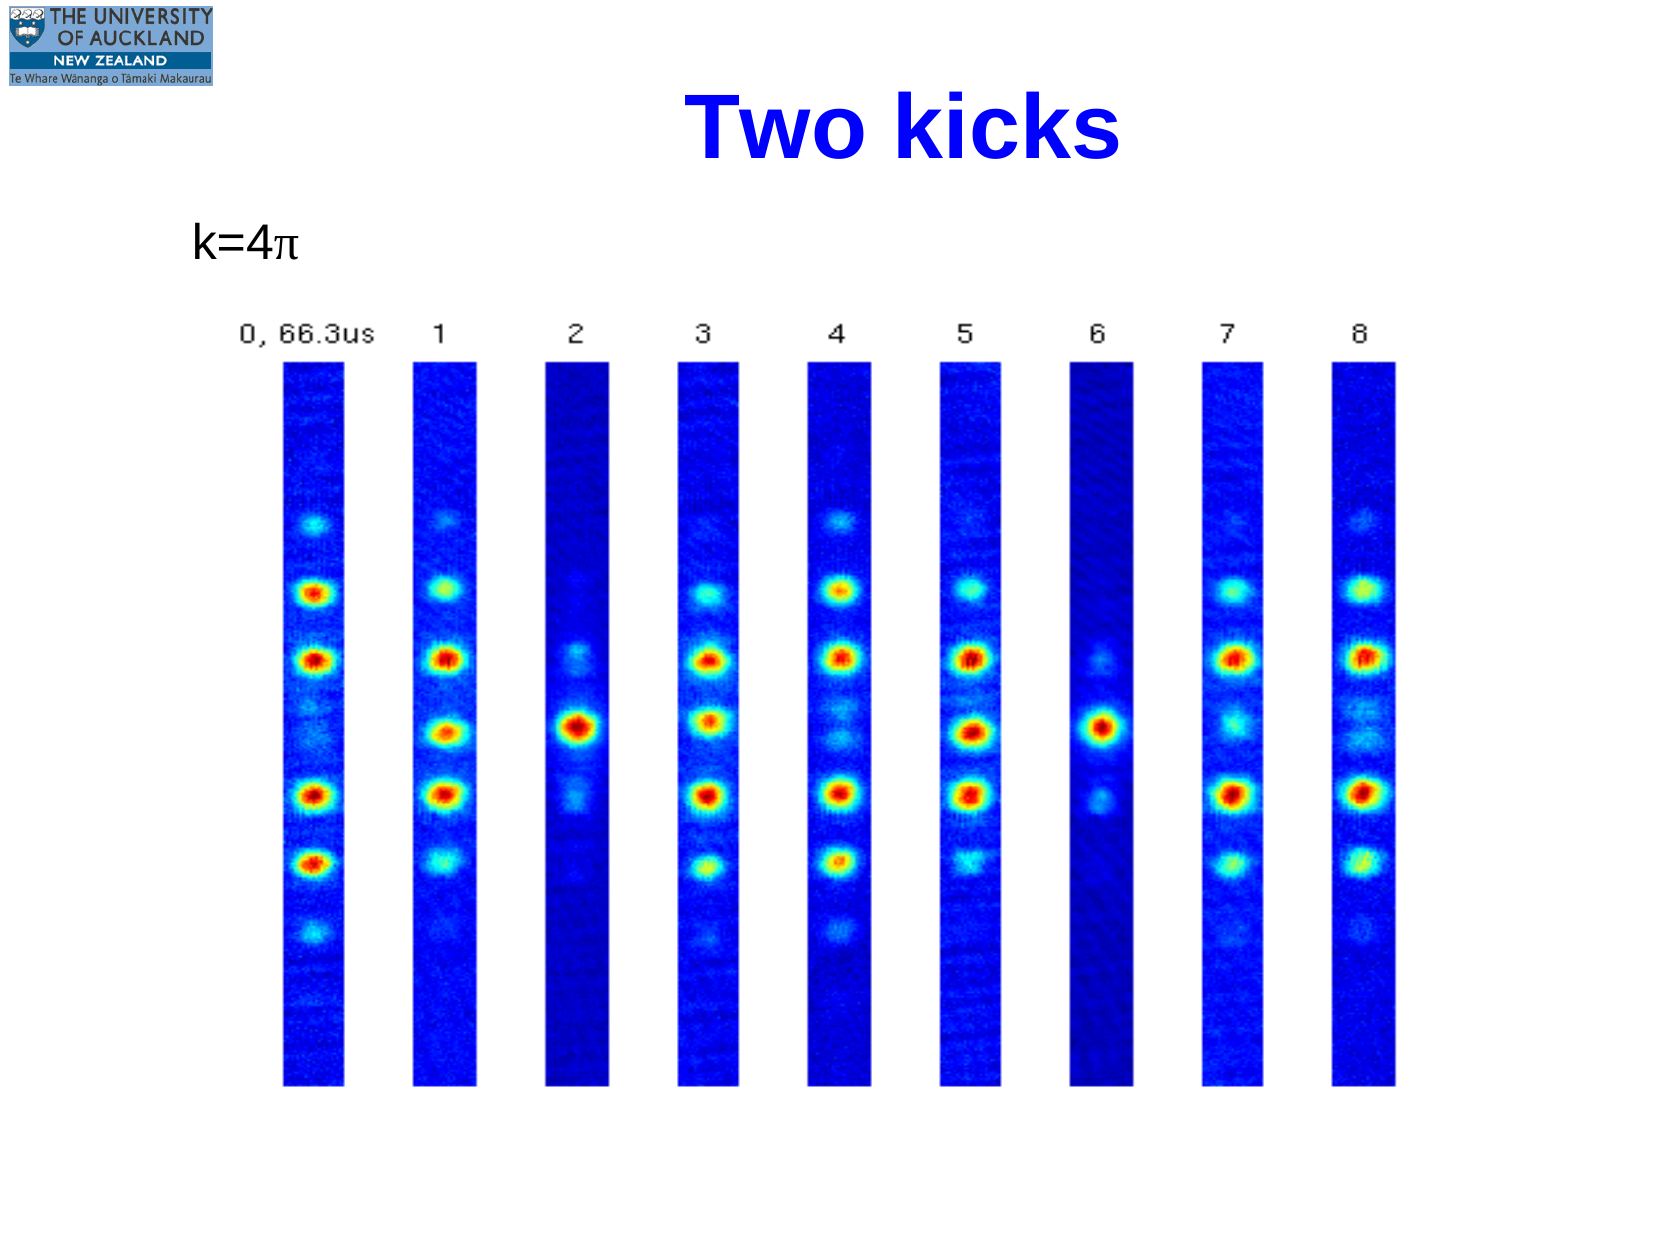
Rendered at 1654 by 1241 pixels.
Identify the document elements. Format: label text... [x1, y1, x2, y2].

picture [59, 295, 1542, 1182]
picture [9, 6, 213, 86]
text_box k=4π [177, 206, 426, 278]
title Two kicks [318, 23, 1489, 231]
